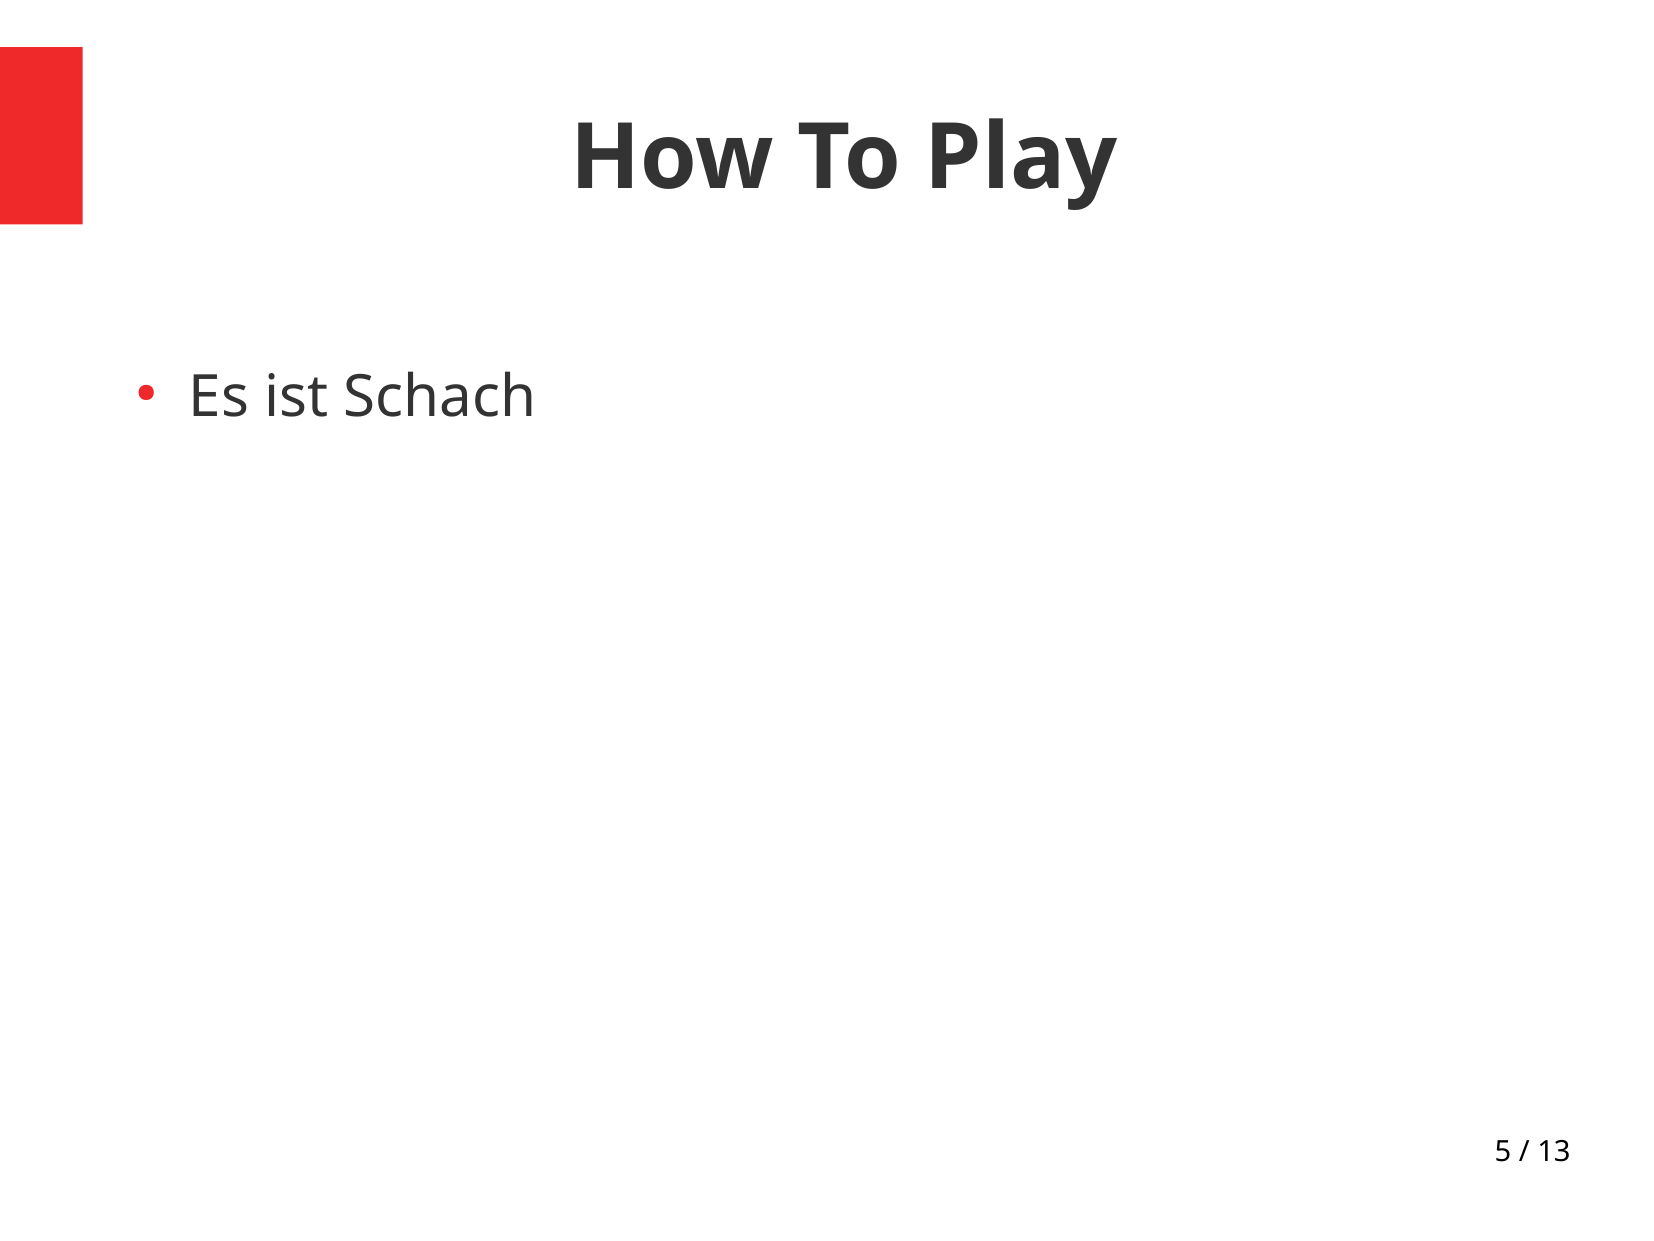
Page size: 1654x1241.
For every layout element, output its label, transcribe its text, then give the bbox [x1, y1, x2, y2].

title How To Play [118, 49, 1571, 257]
list Es ist Schach [118, 354, 1536, 1074]
